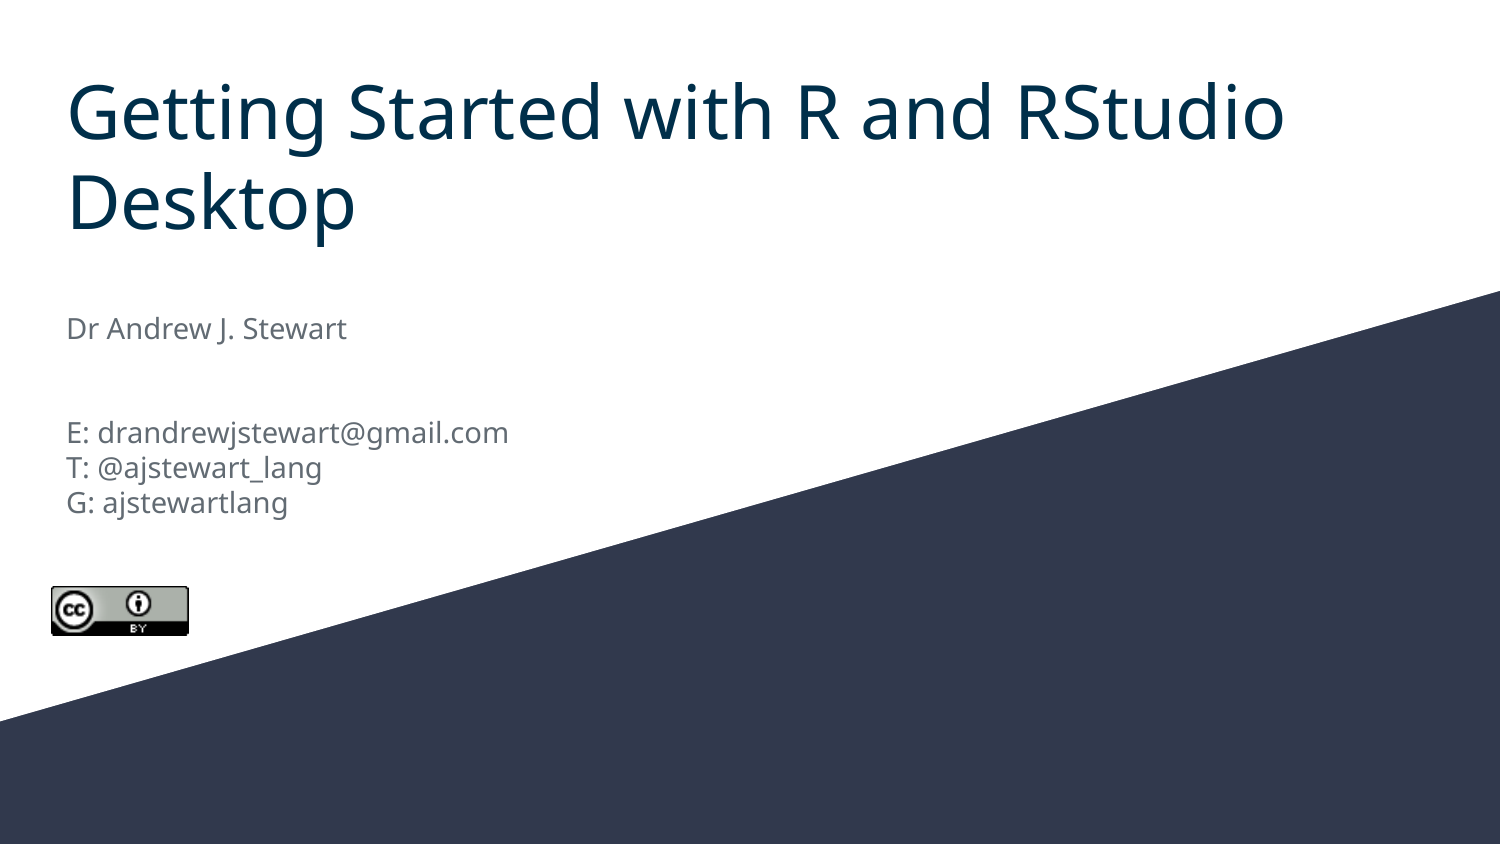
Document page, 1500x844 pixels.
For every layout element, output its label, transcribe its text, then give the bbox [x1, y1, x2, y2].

subtitle Dr Andrew J. Stewart E: drandrewjstewart@gmail.com T: @ajstewart_lang G: ajstewartlang [51, 260, 748, 382]
title Getting Started with R and RStudio Desktop [51, 49, 1449, 260]
picture [51, 586, 189, 636]
